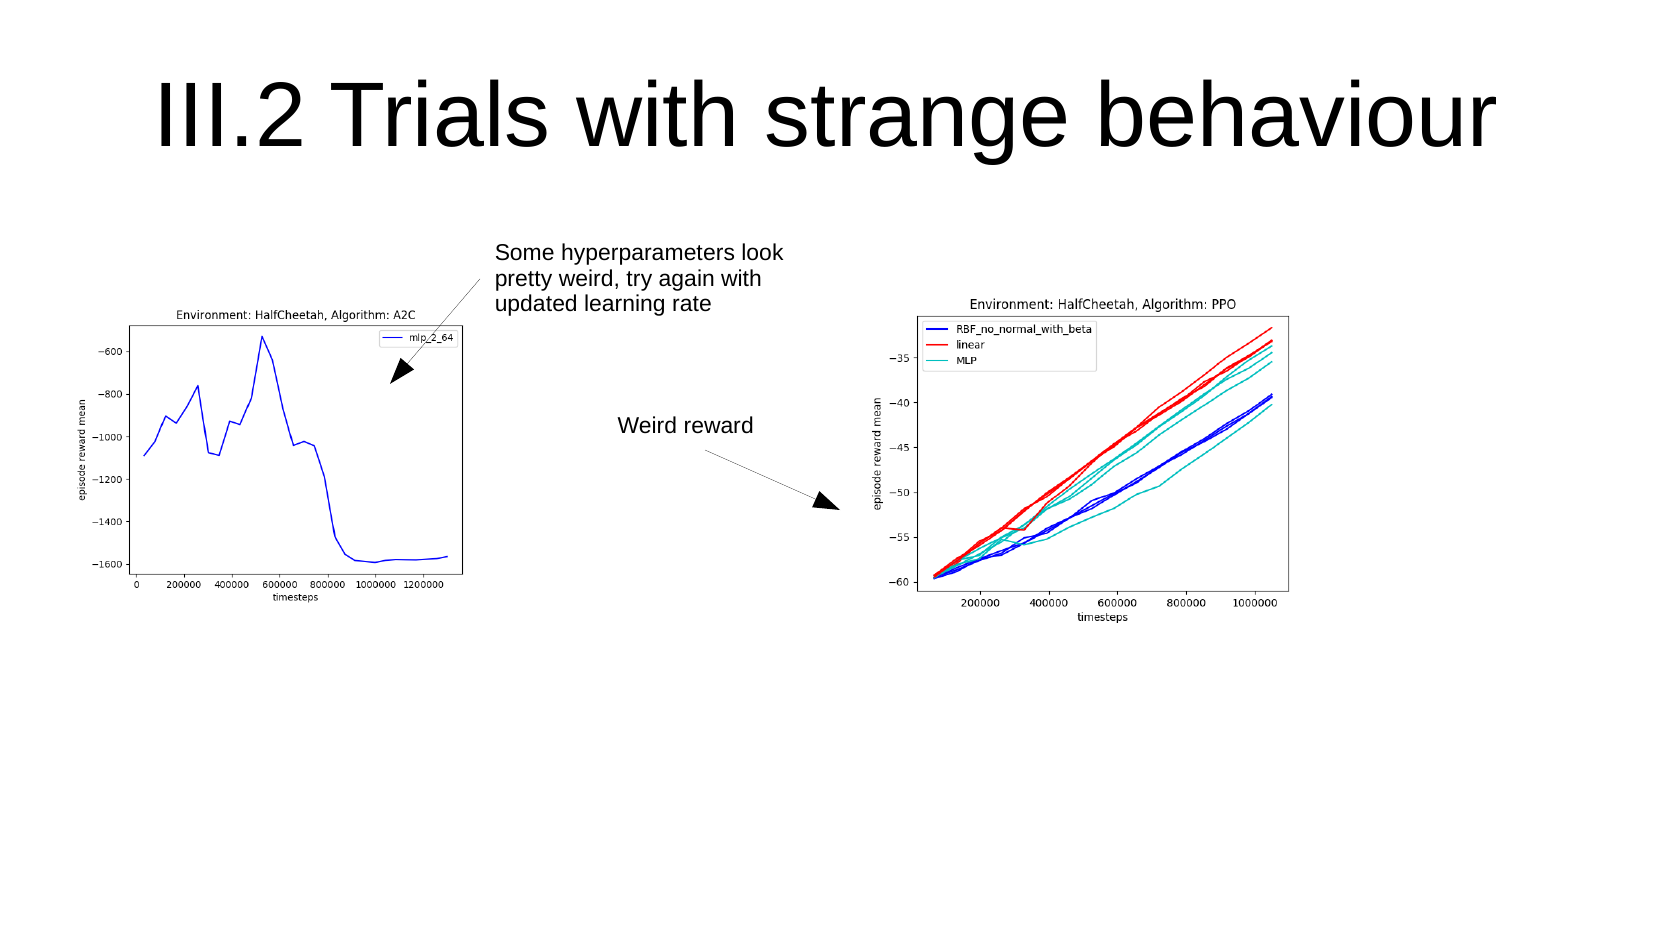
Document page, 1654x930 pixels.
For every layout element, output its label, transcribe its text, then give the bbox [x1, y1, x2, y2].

title III.2 Trials with strange behaviour [82, 37, 1571, 193]
text_box Weird reward [602, 405, 811, 452]
text_box Some hyperparameters look pretty weird, try again with updated learning rate [480, 232, 826, 324]
picture [857, 272, 1336, 631]
picture [75, 286, 505, 609]
